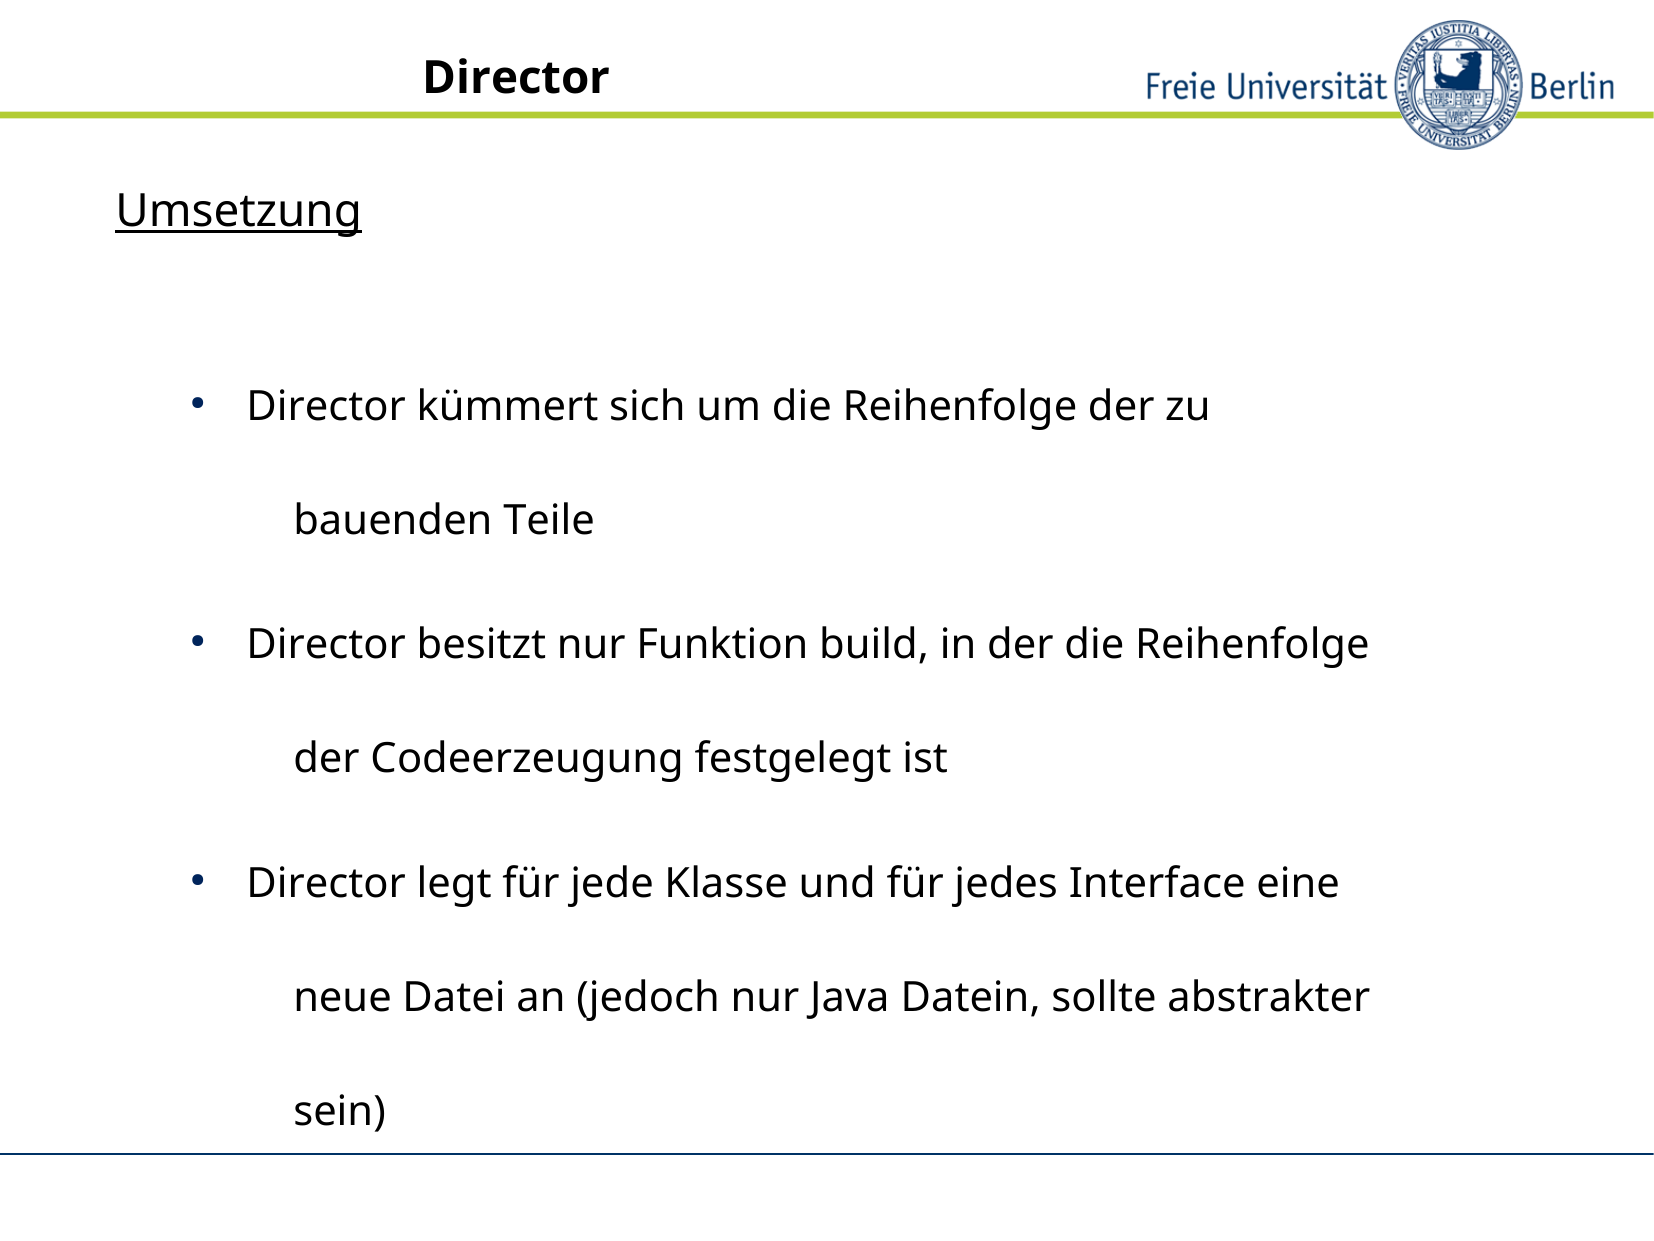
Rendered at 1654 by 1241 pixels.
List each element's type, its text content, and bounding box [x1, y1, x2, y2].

picture [1139, 145, 1620, 151]
list Umsetzung Director kümmert sich um die Reihenfolge der zu bauenden Teile Director besitzt nur Funktion build, in der die Reihenfolge der Codeerzeugung festgelegt ist Director legt für jede Klasse und für jedes Interface eine neue Datei an (jedoch nur Java Datein, sollte abstrakter sein) [115, 177, 1418, 1123]
title Director [422, 7, 1654, 145]
